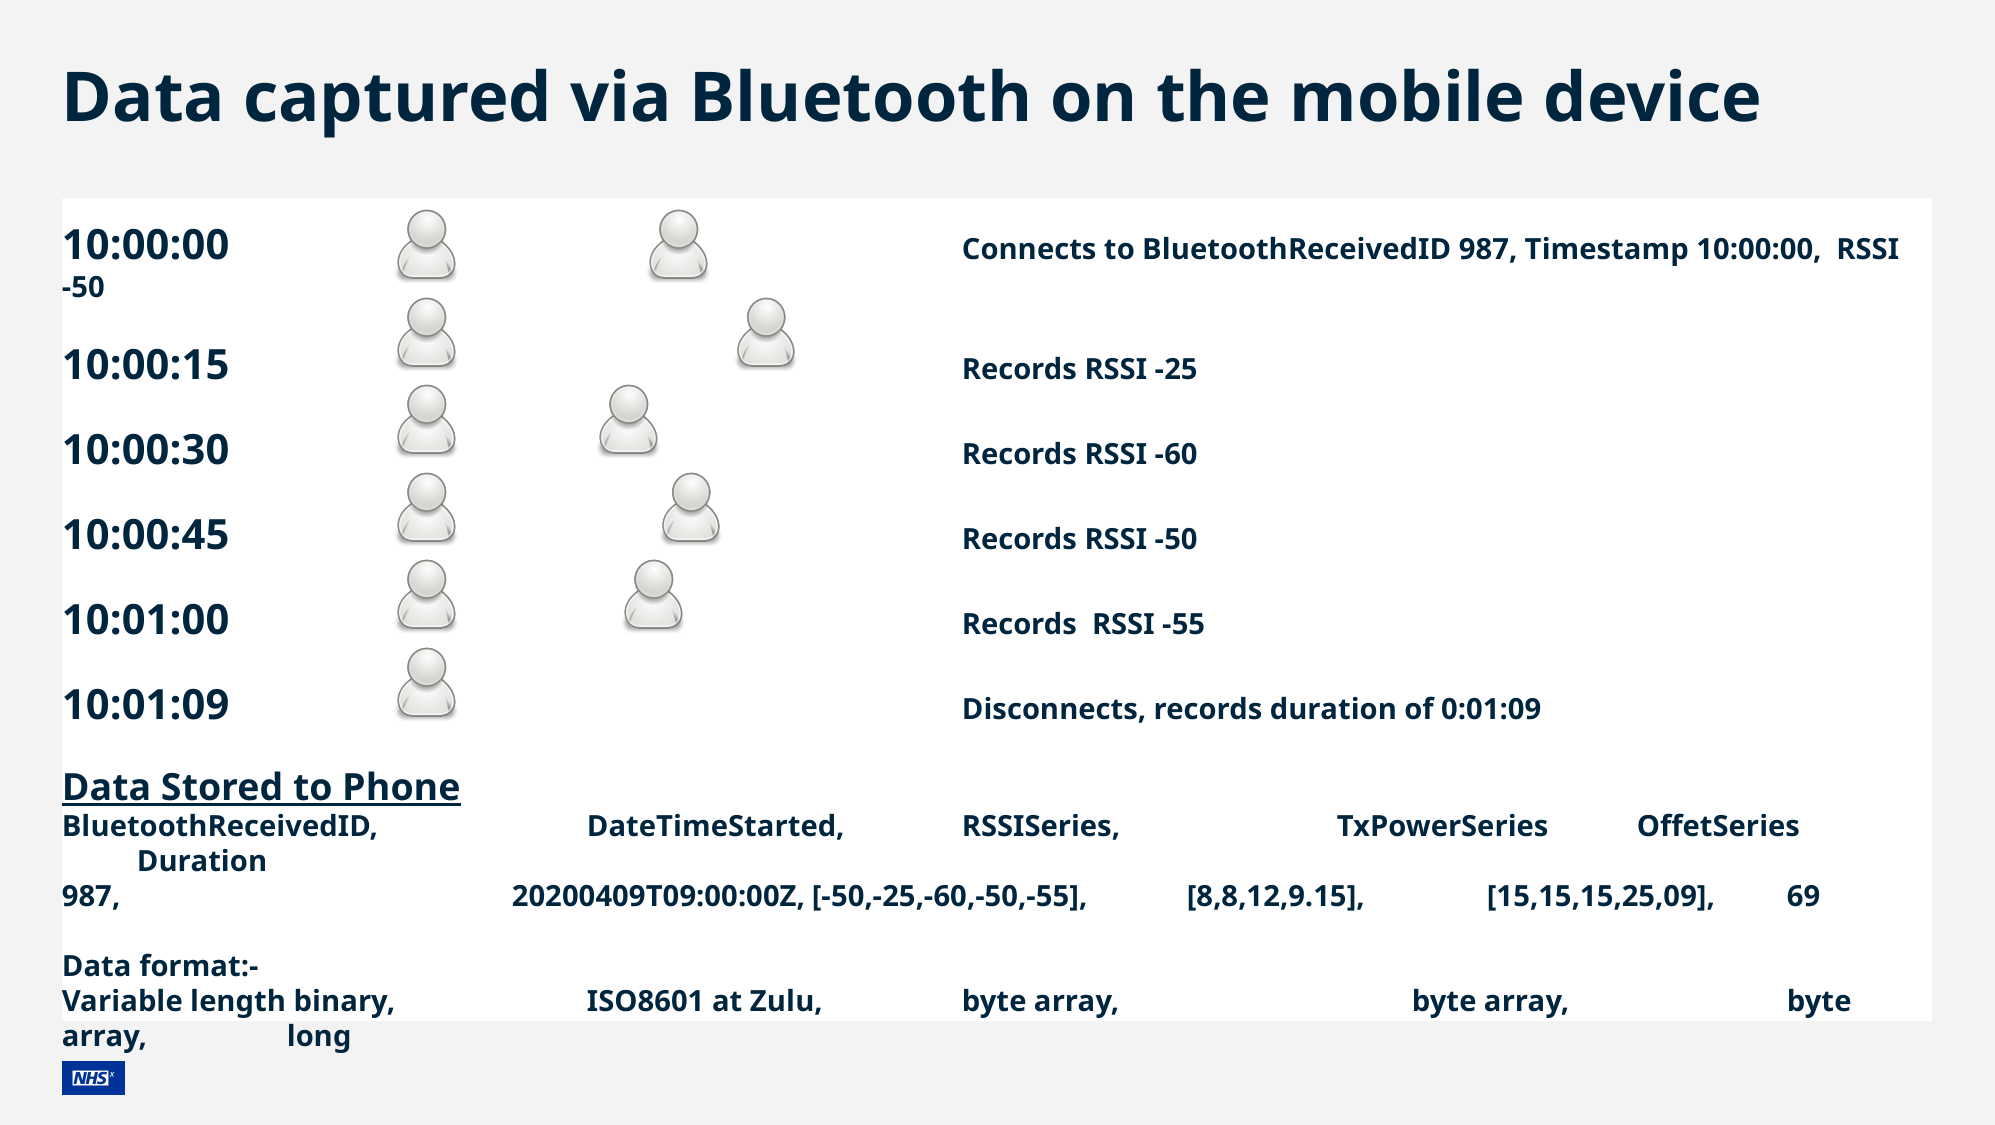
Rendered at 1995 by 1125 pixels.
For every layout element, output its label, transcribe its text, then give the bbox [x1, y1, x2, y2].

picture [727, 296, 803, 373]
picture [387, 208, 464, 285]
picture [387, 558, 464, 635]
picture [387, 383, 464, 460]
picture [614, 558, 691, 635]
title Data captured via Bluetooth on the mobile device 10:00:00 Connects to BluetoothReceivedID 987, Timestamp 10:00:00, RSSI -50 10:00:15 Records RSSI -25 10:00:30 Records RSSI -60 10:00:45 Records RSSI -50 10:01:00 Records RSSI -55 10:01:09 Disconnects, records duration of 0:01:09 Data Stored to Phone BluetoothReceivedID, DateTimeStarted, RSSISeries, TxPowerSeries OffetSeries Duration 987, 20200409T09:00:00Z, [-50,-25,-60,-50,-55], [8,8,12,9.15], [15,15,15,25,09], 69 Data format:- Variable length binary, ISO8601 at Zulu, byte array, byte array, byte array, long [41, 33, 1932, 120]
picture [652, 471, 728, 548]
picture [62, 1061, 125, 1095]
picture [589, 383, 666, 460]
picture [387, 471, 464, 548]
picture [387, 296, 464, 373]
picture [387, 646, 464, 723]
picture [639, 208, 716, 285]
